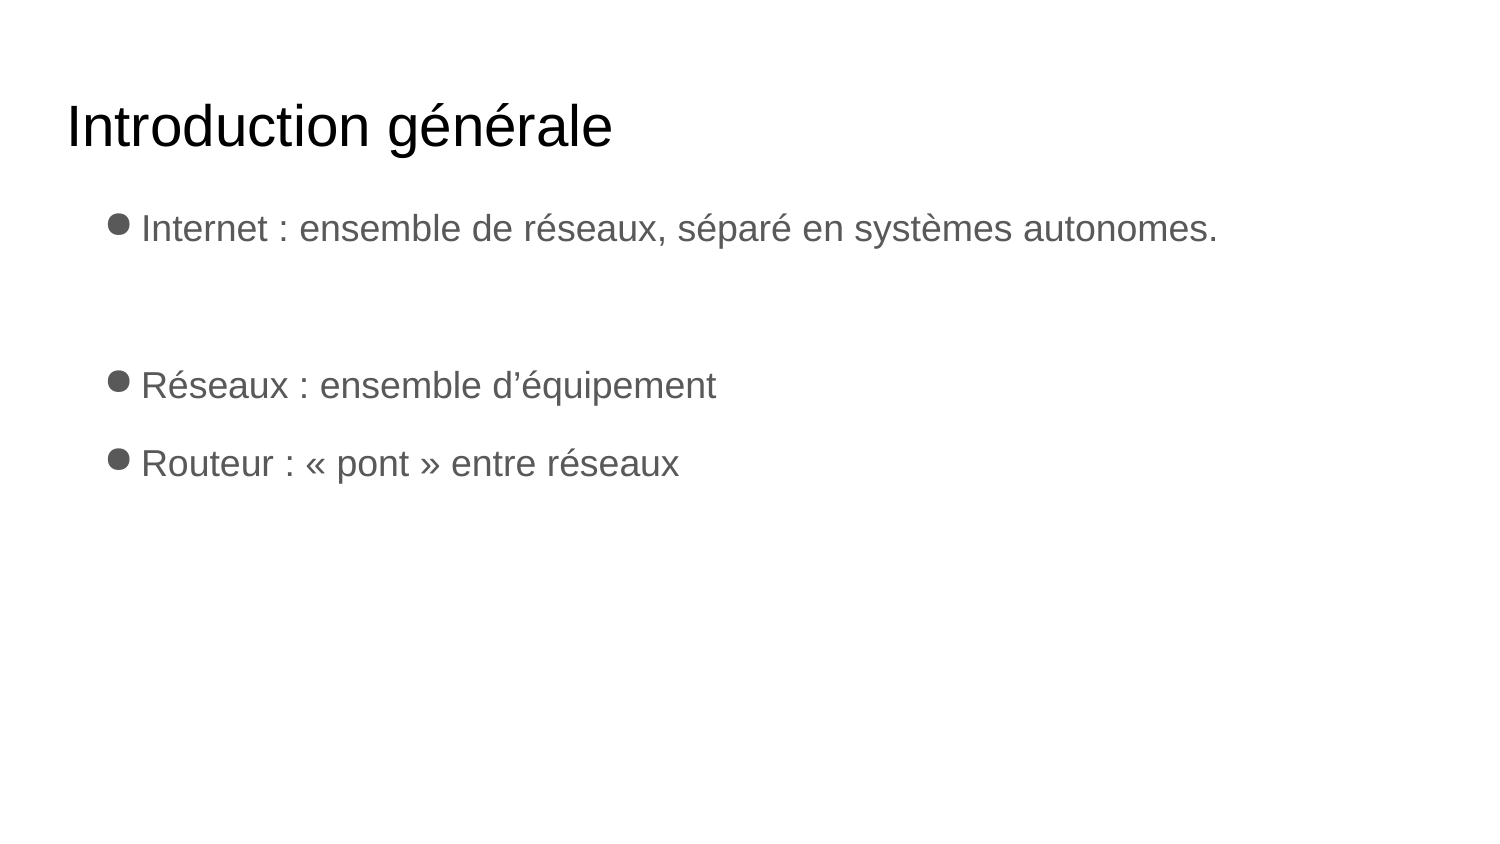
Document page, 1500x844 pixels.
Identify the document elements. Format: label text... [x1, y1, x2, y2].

list Internet : ensemble de réseaux, séparé en systèmes autonomes. Réseaux : ensemble d’équipement Routeur : « pont » entre réseaux [51, 189, 1449, 750]
title Introduction générale [51, 72, 1449, 167]
